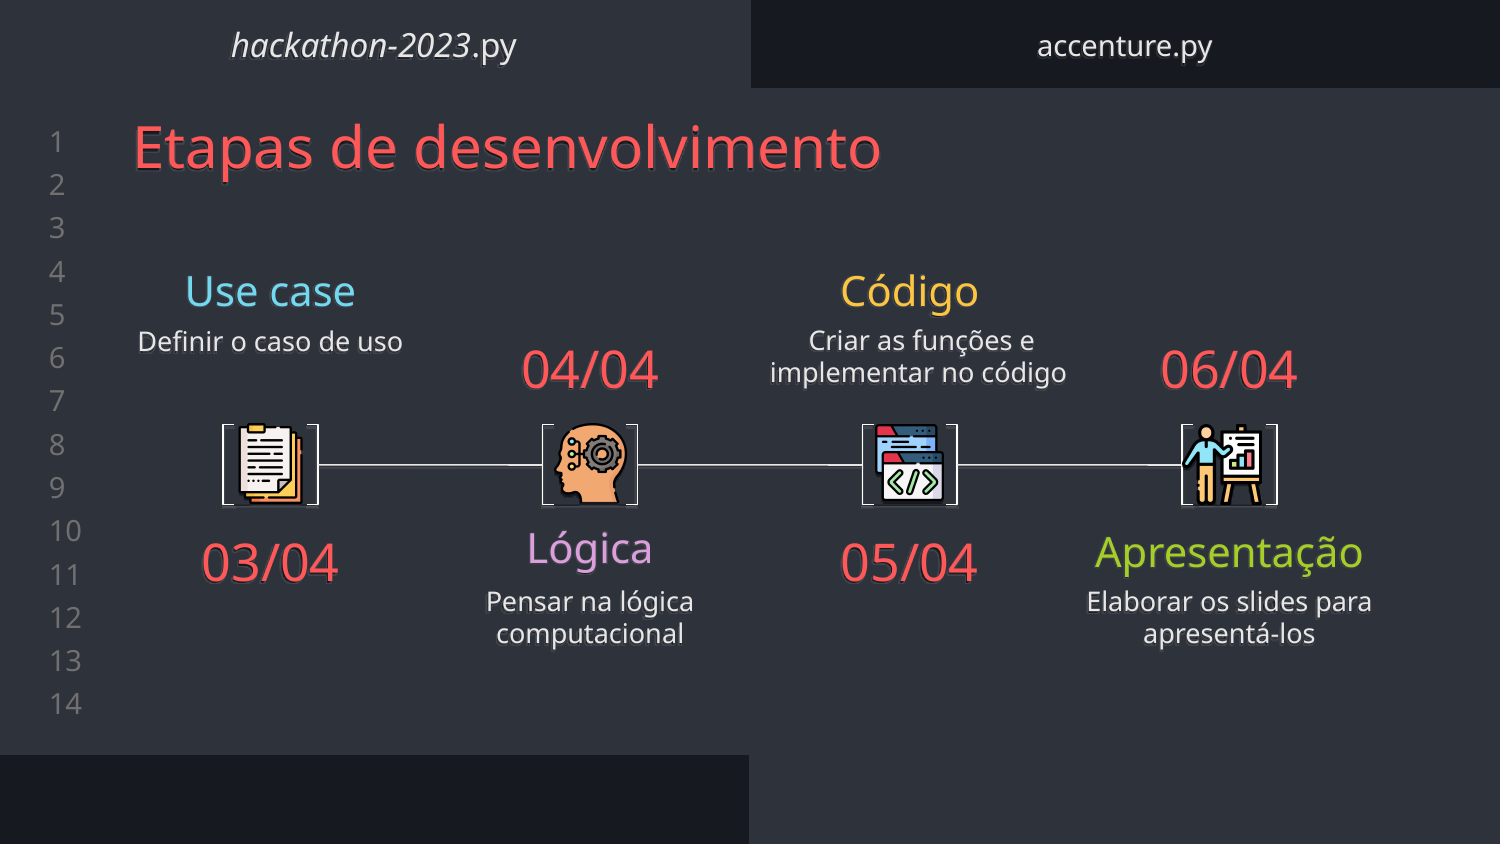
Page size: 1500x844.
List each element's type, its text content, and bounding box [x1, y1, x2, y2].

text_box [1262, 424, 1276, 505]
text_box [225, 429, 230, 504]
text_box accenture.py [749, 15, 1500, 74]
text_box Use case [116, 261, 425, 317]
picture [550, 423, 631, 504]
picture [230, 423, 311, 504]
title Etapas de desenvolvimento [116, 95, 1383, 190]
text_box [544, 429, 550, 504]
text_box Lógica [436, 518, 745, 575]
title 06/04 [1075, 327, 1384, 408]
title 03/04 [116, 520, 425, 601]
text_box [631, 429, 635, 504]
picture [1182, 424, 1262, 505]
text_box Código [755, 261, 1064, 317]
text_box Criar as funções e implementar no código [708, 307, 1135, 405]
text_box [864, 429, 944, 504]
text_box [946, 429, 956, 504]
text_box Apresentação [1064, 522, 1397, 578]
title 05/04 [755, 520, 1064, 601]
title 04/04 [436, 327, 745, 408]
text_box Pensar na lógica computacional [417, 569, 763, 666]
text_box hackathon-2023.py [0, 15, 749, 74]
text_box Definir o caso de uso [116, 317, 425, 407]
picture [871, 424, 948, 501]
text_box [311, 429, 316, 504]
text_box Elaborar os slides para apresentá-los [1062, 578, 1397, 666]
